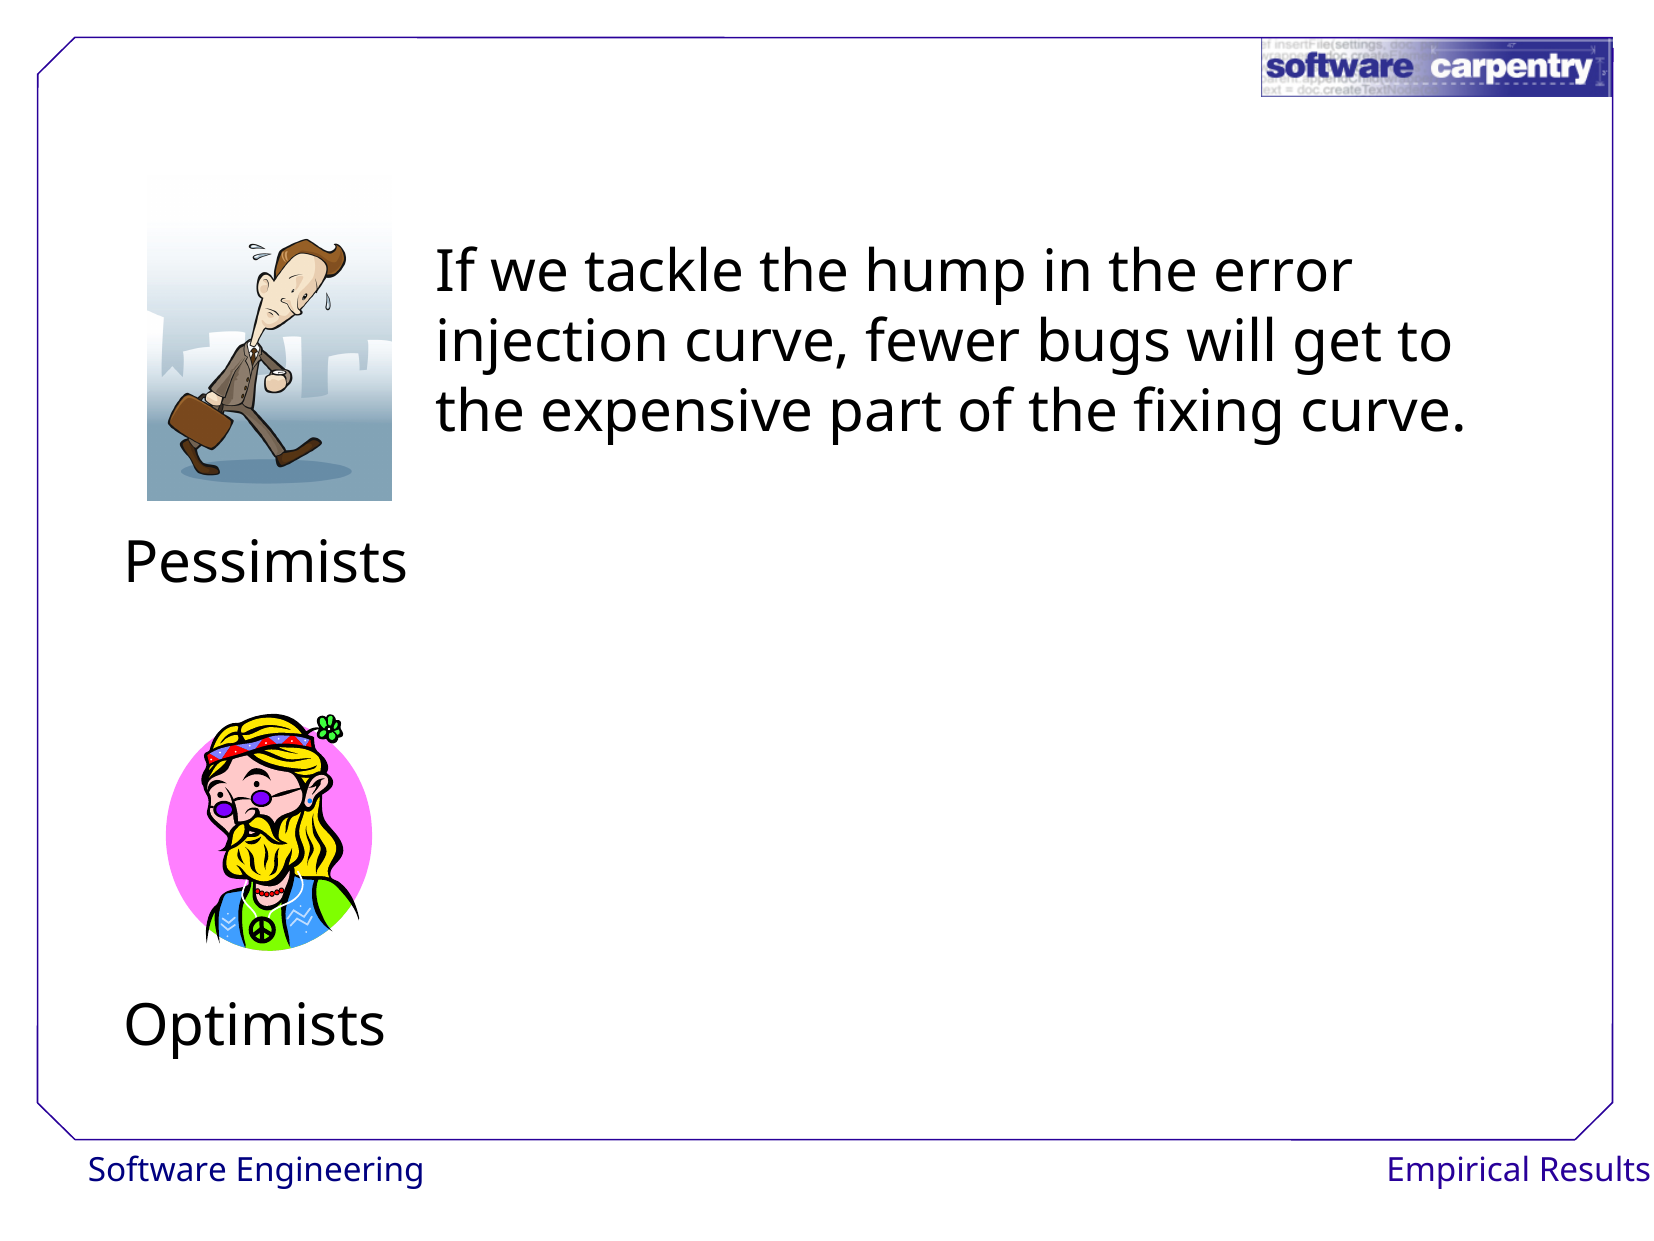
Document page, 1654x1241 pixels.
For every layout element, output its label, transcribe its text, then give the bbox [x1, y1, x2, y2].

picture [147, 175, 392, 501]
picture [1261, 39, 1613, 97]
text_box Pessimists [108, 516, 430, 602]
text_box If we tackle the hump in the error injection curve, fewer bugs will get to the expensive part of the fixing curve. [420, 225, 1494, 452]
text_box Optimists [108, 979, 430, 1065]
picture [165, 713, 373, 951]
